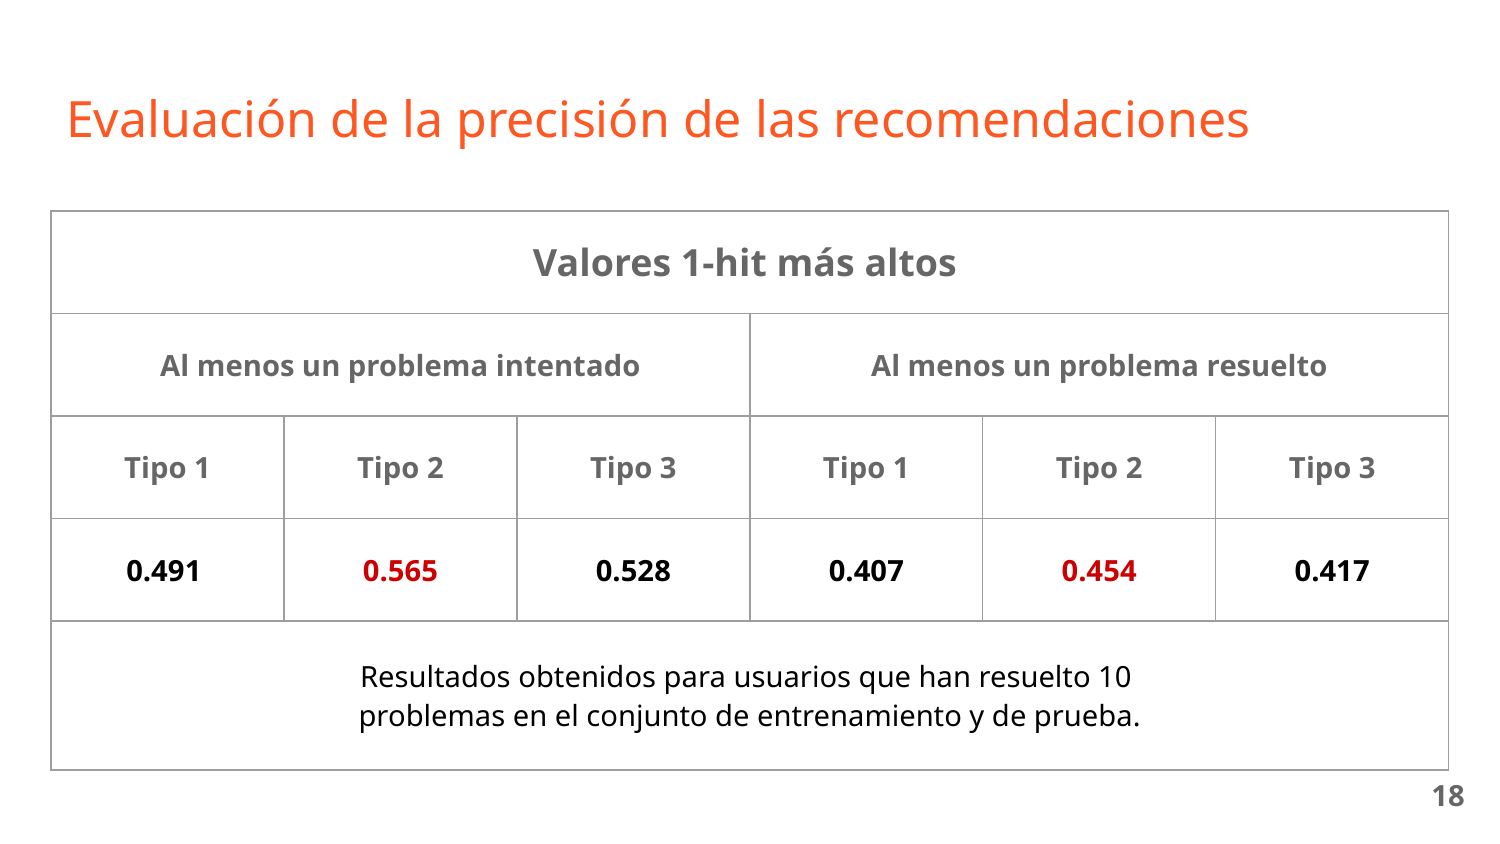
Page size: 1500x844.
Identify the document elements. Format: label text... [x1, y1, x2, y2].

table_cell Tipo 1 [52, 417, 283, 518]
table_cell 0.528 [518, 519, 749, 620]
table_cell 0.565 [285, 519, 516, 620]
table_cell Tipo 2 [285, 417, 516, 518]
table_cell Al menos un problema resuelto [751, 314, 1448, 415]
table_cell 0.491 [52, 519, 283, 620]
table_cell Tipo 2 [983, 417, 1215, 518]
table_cell 0.407 [751, 519, 982, 620]
table_cell 0.454 [983, 519, 1215, 620]
table_cell Tipo 3 [1216, 417, 1448, 518]
table_cell Tipo 3 [518, 417, 749, 518]
table_cell 0.417 [1216, 519, 1448, 620]
table_cell Tipo 1 [751, 417, 982, 518]
title Evaluación de la precisión de las recomendaciones [51, 72, 1449, 167]
table_header Valores 1-hit más altos [52, 212, 1448, 313]
table_cell Resultados obtenidos para usuarios que han resuelto 10 problemas en el conjunto de entrenamiento y de prueba. [52, 622, 1448, 769]
slide_number <number> [1389, 764, 1480, 830]
table_cell Al menos un problema intentado [52, 314, 749, 415]
